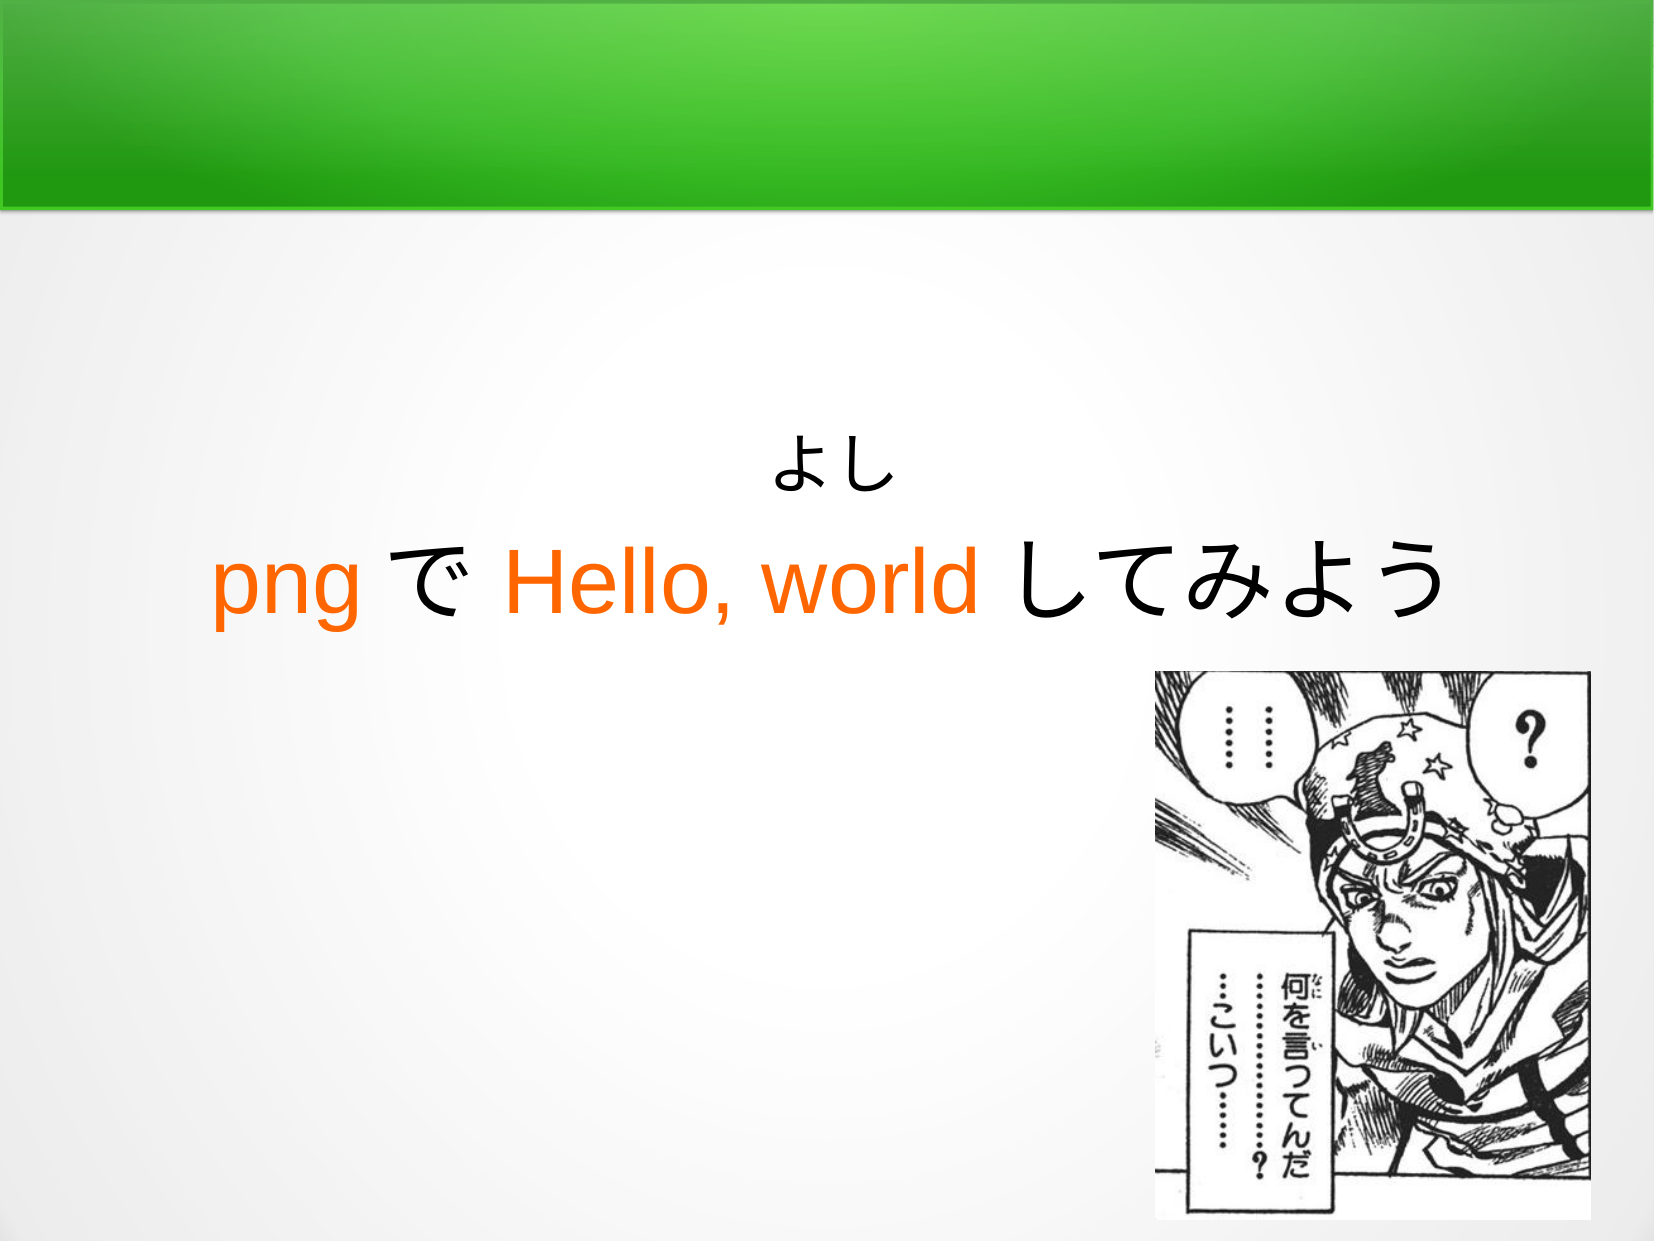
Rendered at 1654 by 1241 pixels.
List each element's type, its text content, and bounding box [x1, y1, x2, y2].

picture [1155, 671, 1591, 1220]
subtitle よし pngでHello, worldしてみよう [90, 165, 1579, 886]
